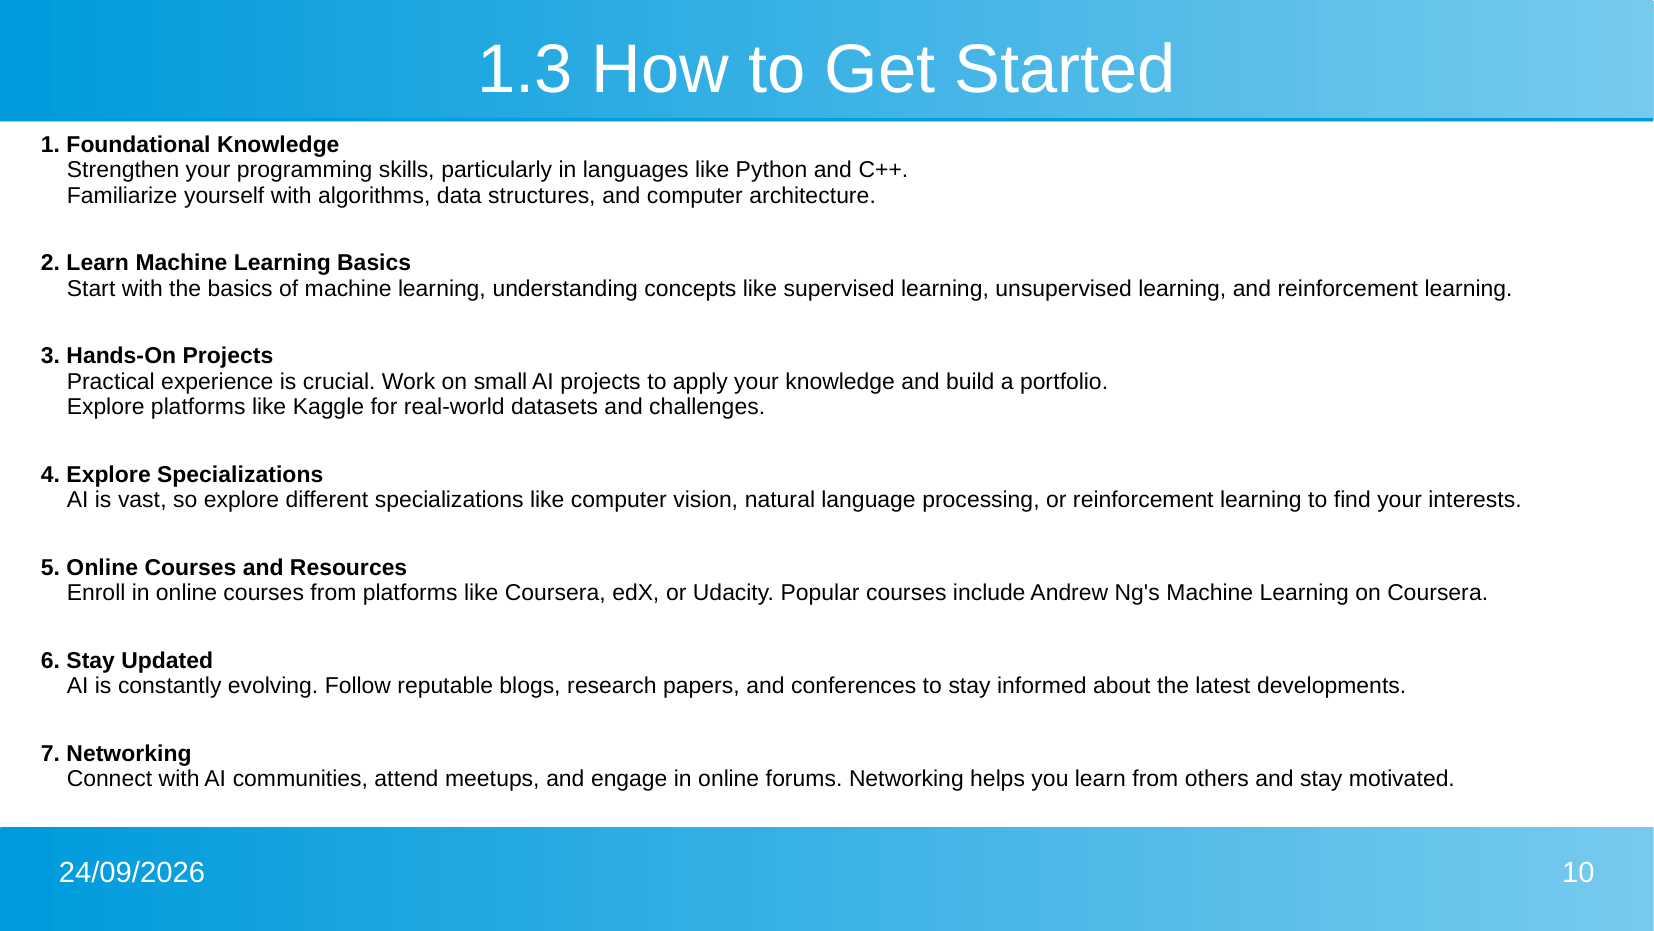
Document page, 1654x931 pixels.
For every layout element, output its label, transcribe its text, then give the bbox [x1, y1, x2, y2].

title 1.3 How to Get Started [59, 29, 1595, 108]
text_box 1. Foundational Knowledge Strengthen your programming skills, particularly in languages like Python and C++. Familiarize yourself with algorithms, data structures, and computer architecture. 2. Learn Machine Learning Basics Start with the basics of machine learning, understanding concepts like supervised learning, unsupervised learning, and reinforcement learning. 3. Hands-On Projects Practical experience is crucial. Work on small AI projects to apply your knowledge and build a portfolio. Explore platforms like Kaggle for real-world datasets and challenges. 4. Explore Specializations AI is vast, so explore different specializations like computer vision, natural language processing, or reinforcement learning to find your interests. 5. Online Courses and Resources Enroll in online courses from platforms like Coursera, edX, or Udacity. Popular courses include Andrew Ng's Machine Learning on Coursera. 6. Stay Updated AI is constantly evolving. Follow reputable blogs, research papers, and conferences to stay informed about the latest developments. 7. Networking Connect with AI communities, attend meetups, and engage in online forums. Networking helps you learn from others and stay motivated. [0, 124, 1654, 931]
